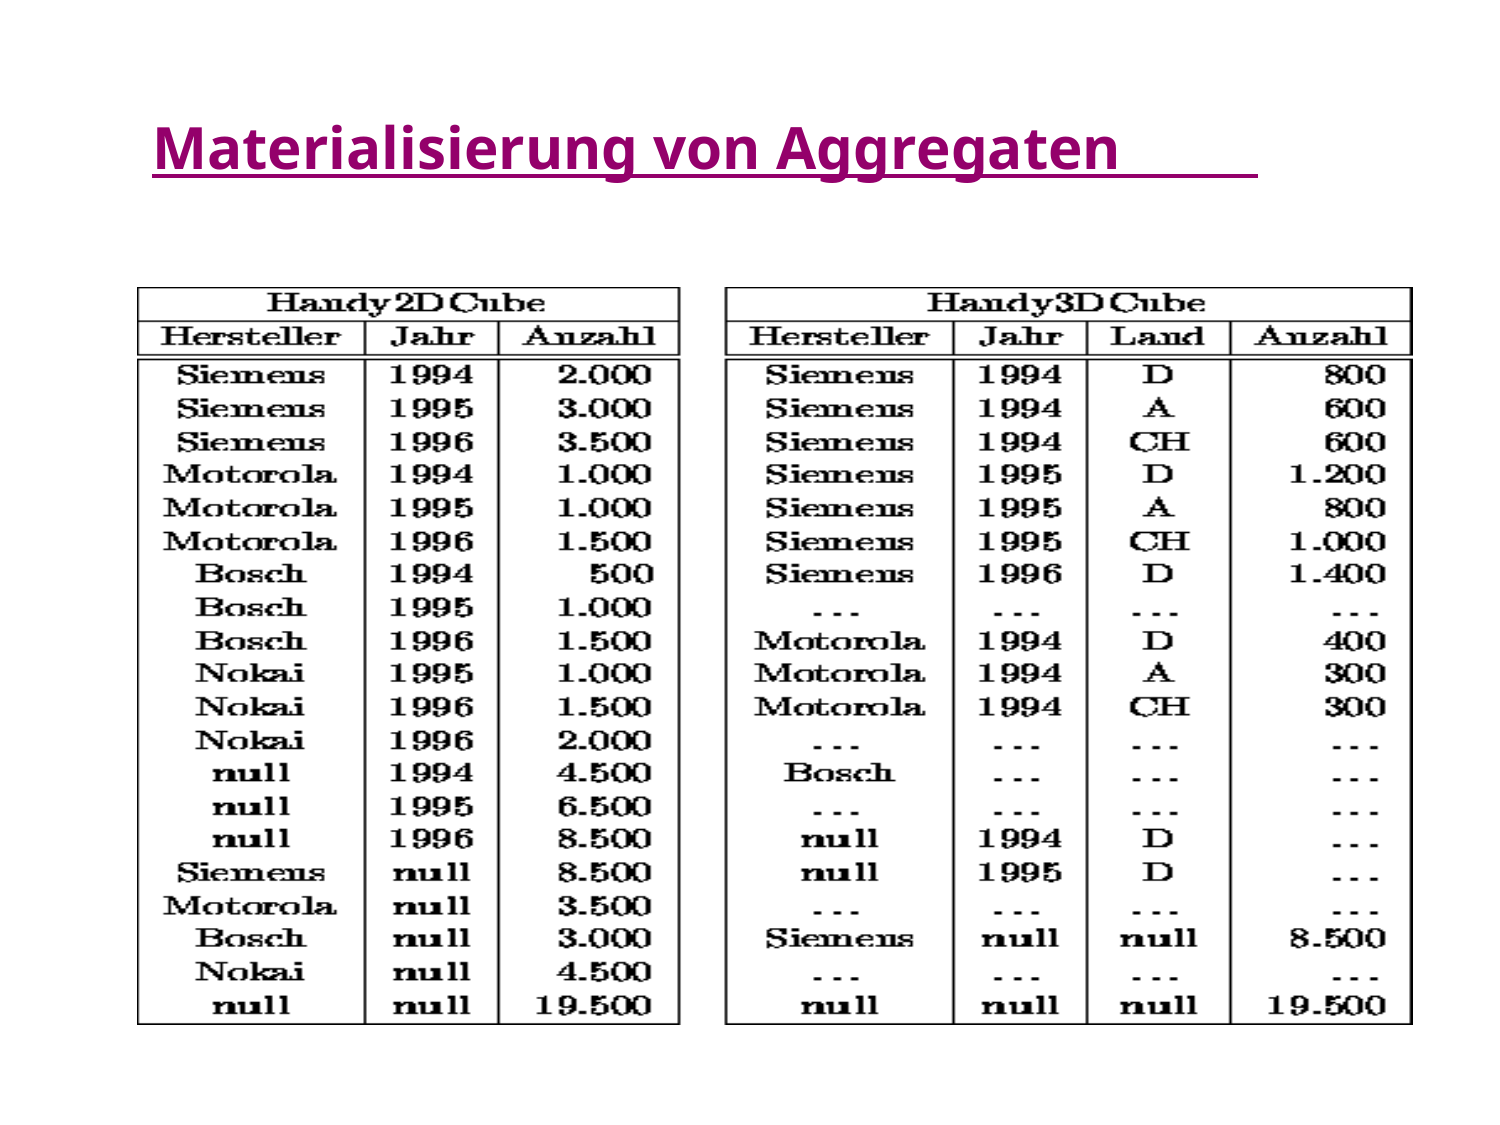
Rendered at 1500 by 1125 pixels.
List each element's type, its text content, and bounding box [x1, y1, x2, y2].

picture [137, 287, 1413, 1026]
title Materialisierung von Aggregaten [137, 56, 1413, 238]
